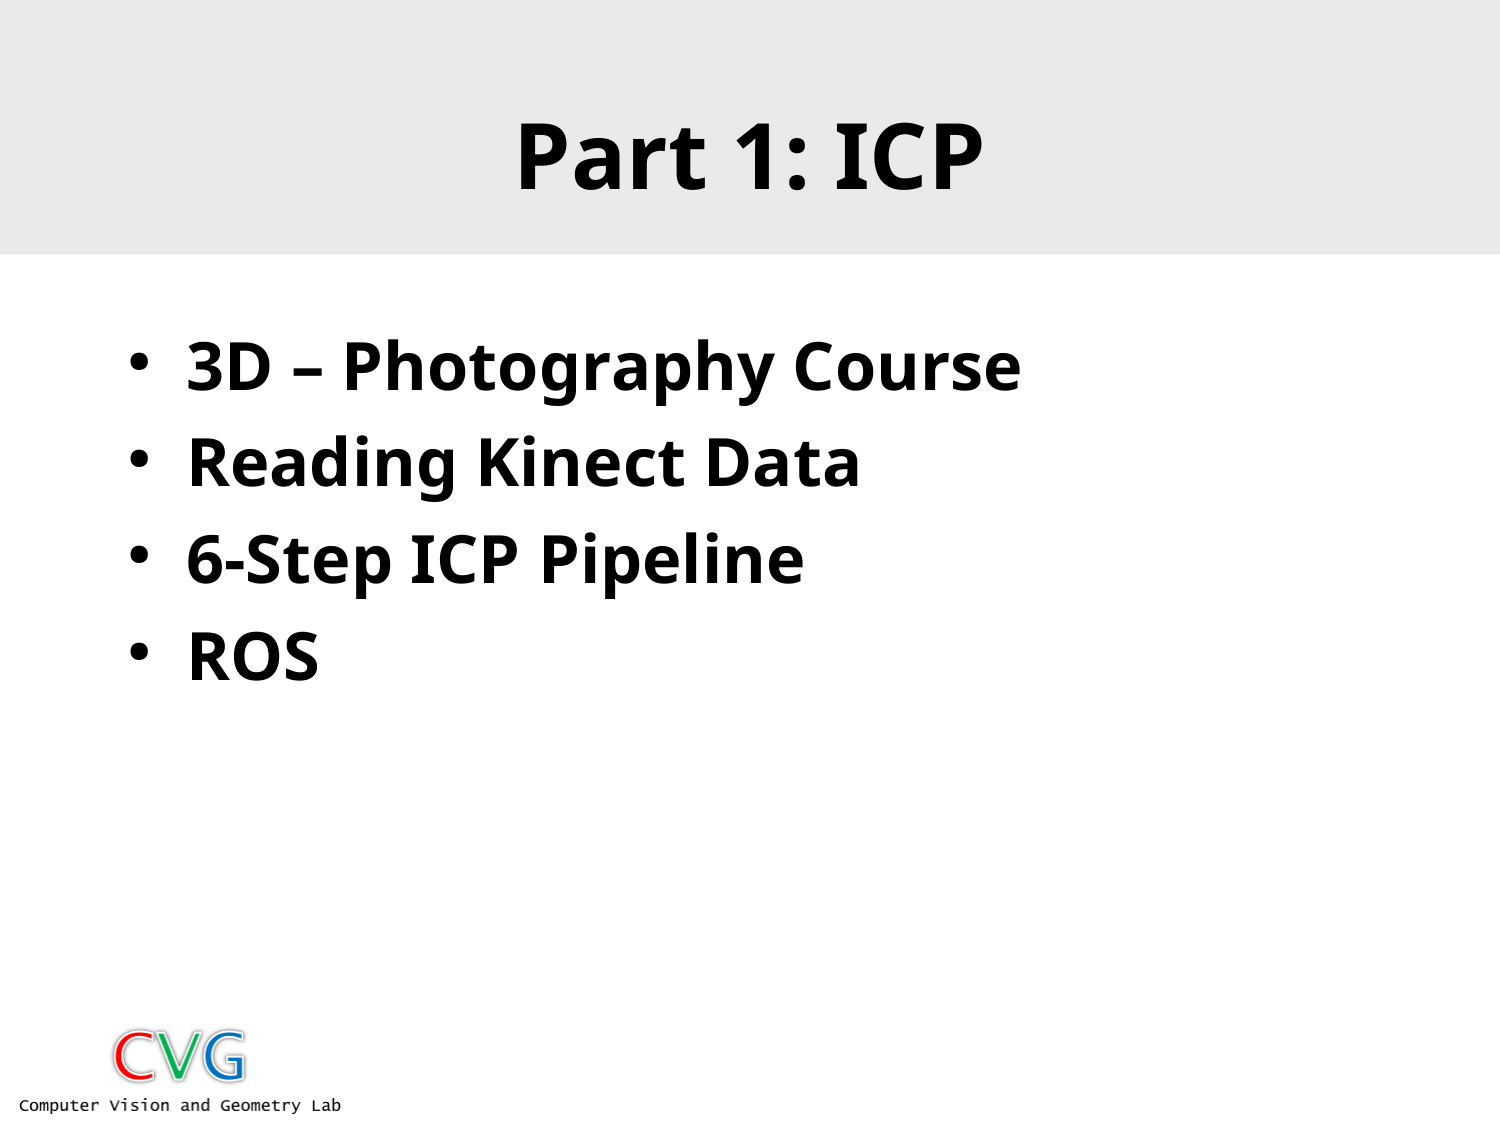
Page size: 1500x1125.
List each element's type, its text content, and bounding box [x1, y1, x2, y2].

picture [1, 996, 359, 1124]
title Part 1: ICP [114, 35, 1386, 271]
list 3D – Photography Course Reading Kinect Data 6-Step ICP Pipeline ROS [112, 315, 1388, 1059]
